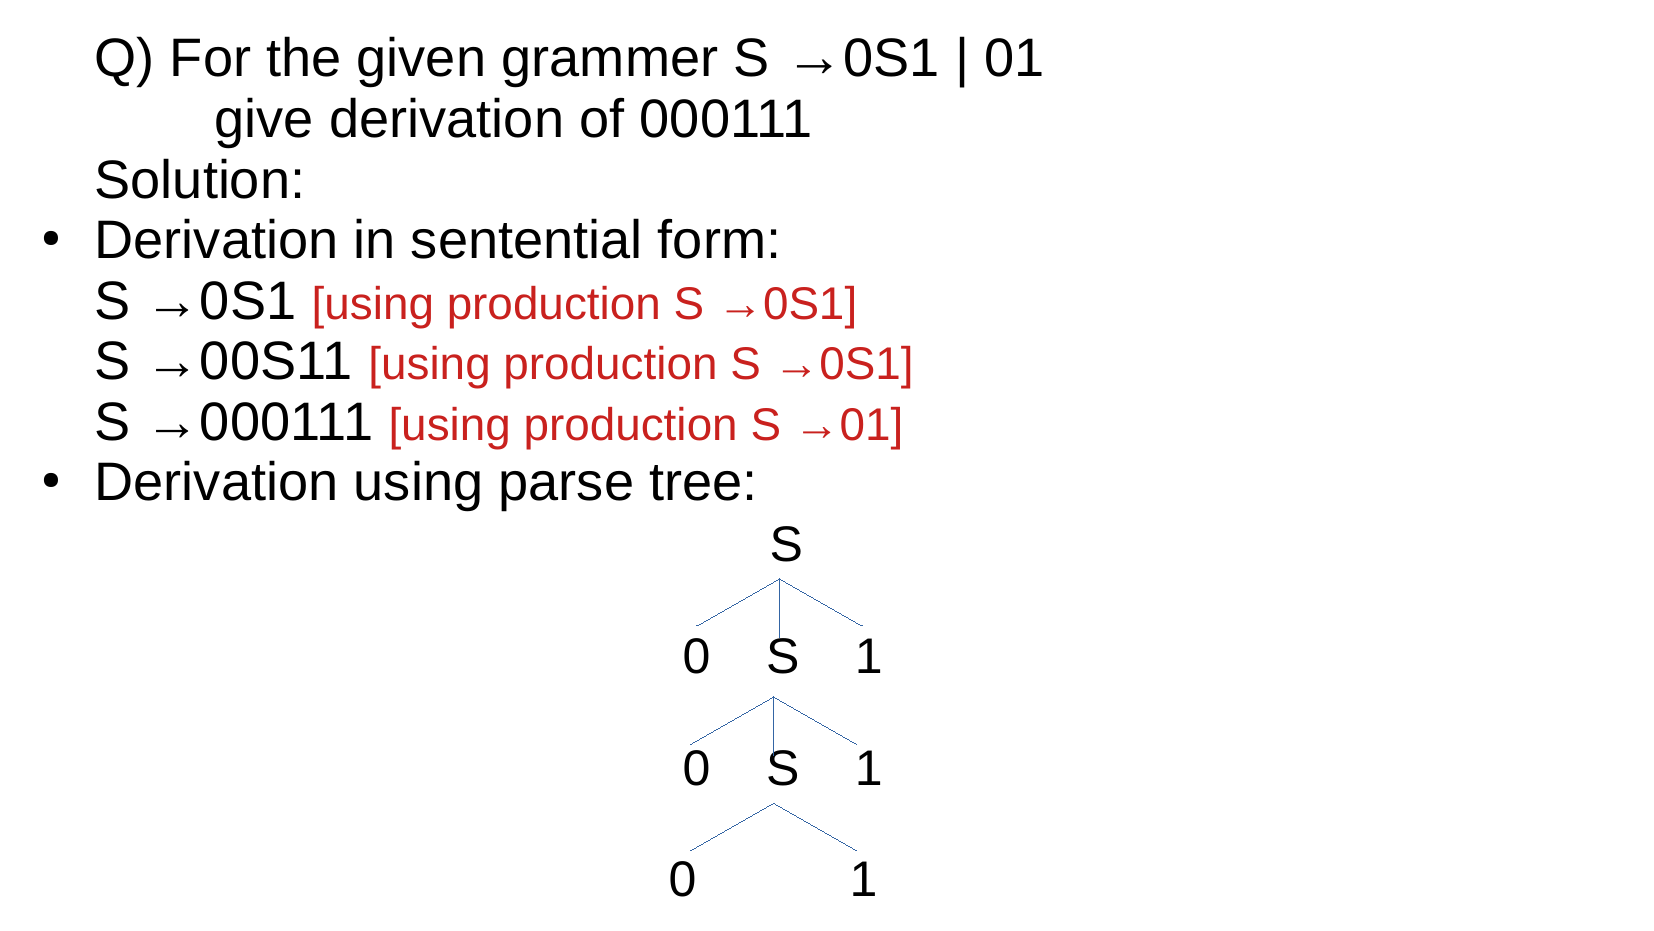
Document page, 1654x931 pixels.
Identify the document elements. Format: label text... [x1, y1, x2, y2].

list Q) For the given grammer S →0S1 | 01 give derivation of 000111 Solution: Derivation in sentential form: S →0S1 [using production S →0S1] S →00S11 [using production S →0S1] S →000111 [using production S →01] Derivation using parse tree: S 0 S 1 0 S 1 0 1 [23, 23, 1630, 910]
